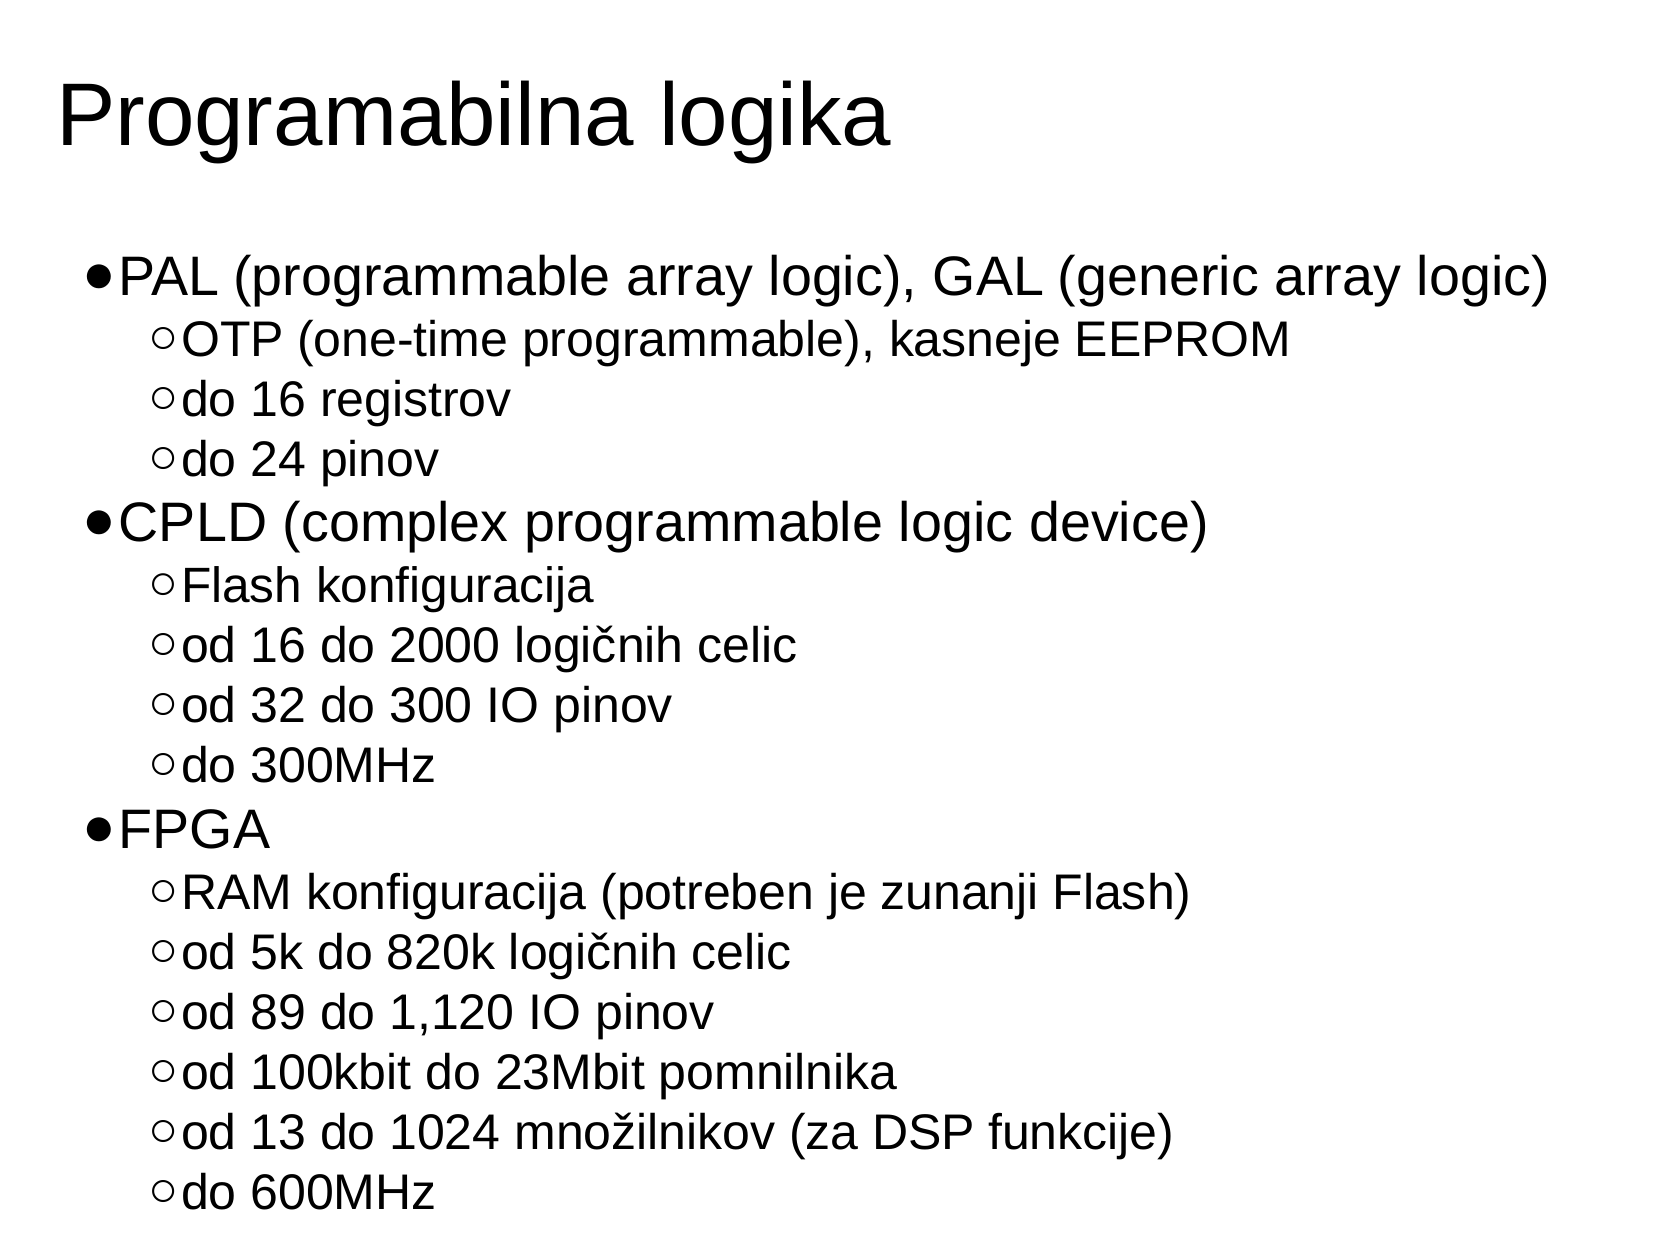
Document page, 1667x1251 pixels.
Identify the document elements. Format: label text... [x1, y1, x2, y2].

title Programabilna logika [50, 50, 1630, 213]
list PAL (programmable array logic), GAL (generic array logic) OTP (one-time programmable), kasneje EEPROM do 16 registrov do 24 pinov CPLD (complex programmable logic device) Flash konfiguracija od 16 do 2000 logičnih celic od 32 do 300 IO pinov do 300MHz FPGA RAM konfiguracija (potreben je zunanji Flash) od 5k do 820k logičnih celic od 89 do 1,120 IO pinov od 100kbit do 23Mbit pomnilnika od 13 do 1024 množilnikov (za DSP funkcije) do 600MHz [50, 233, 1628, 1203]
